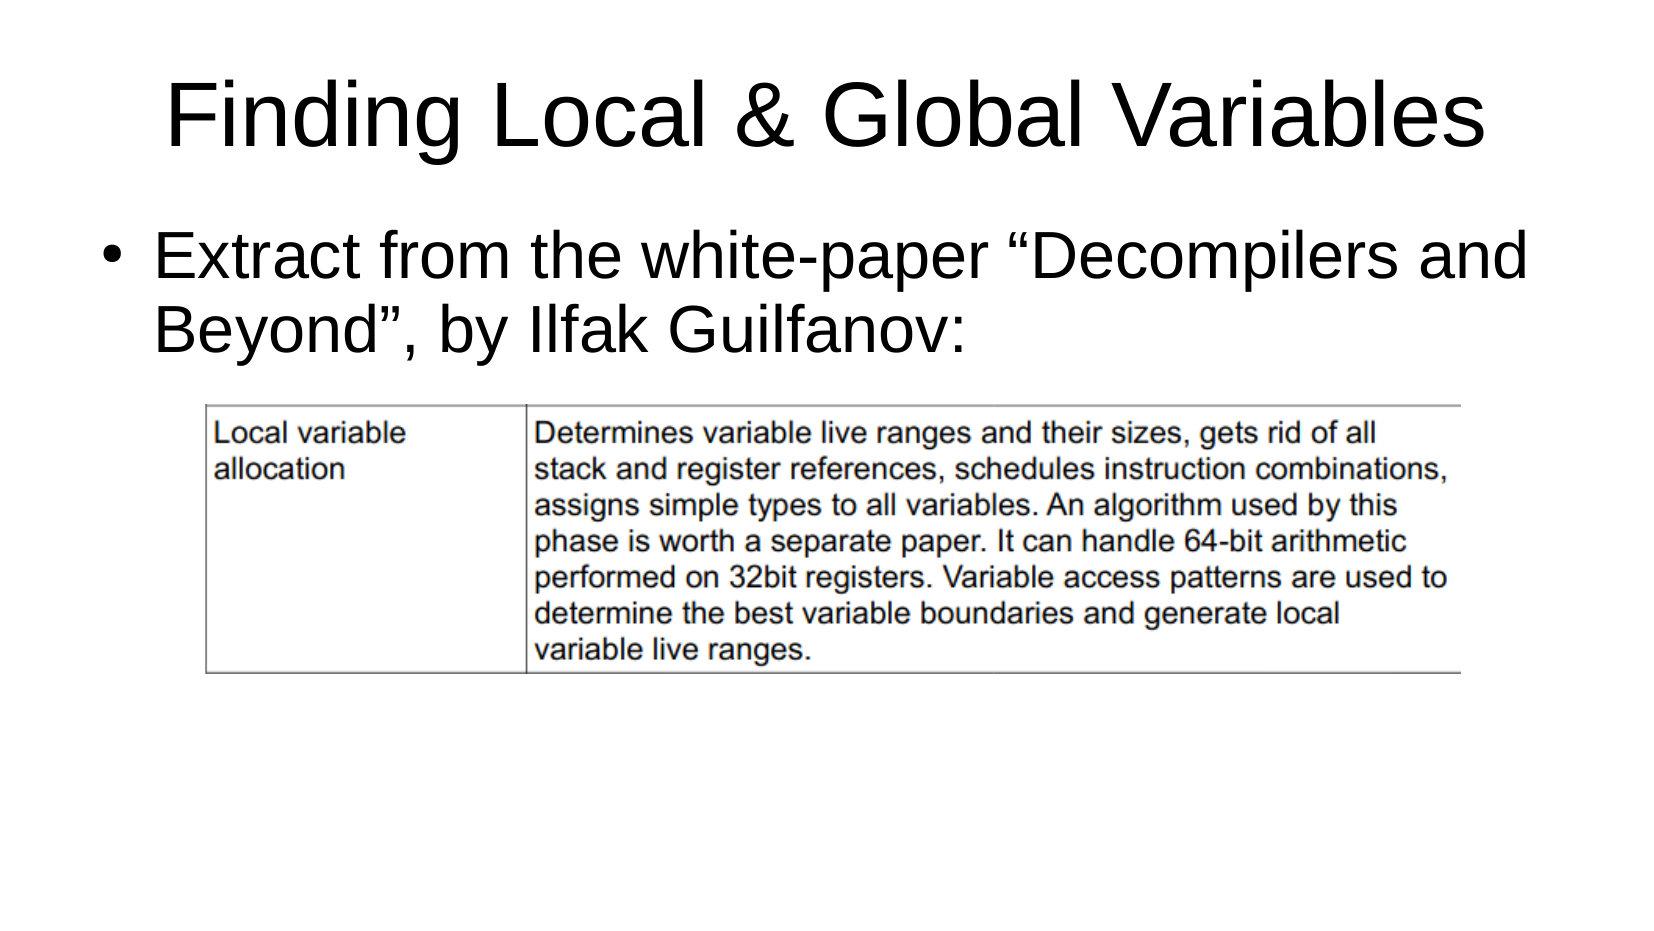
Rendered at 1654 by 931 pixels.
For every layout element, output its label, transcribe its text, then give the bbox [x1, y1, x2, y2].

title Finding Local & Global Variables [82, 37, 1571, 193]
list Extract from the white-paper “Decompilers and Beyond”, by Ilfak Guilfanov: [82, 217, 1571, 758]
picture [204, 404, 1461, 674]
